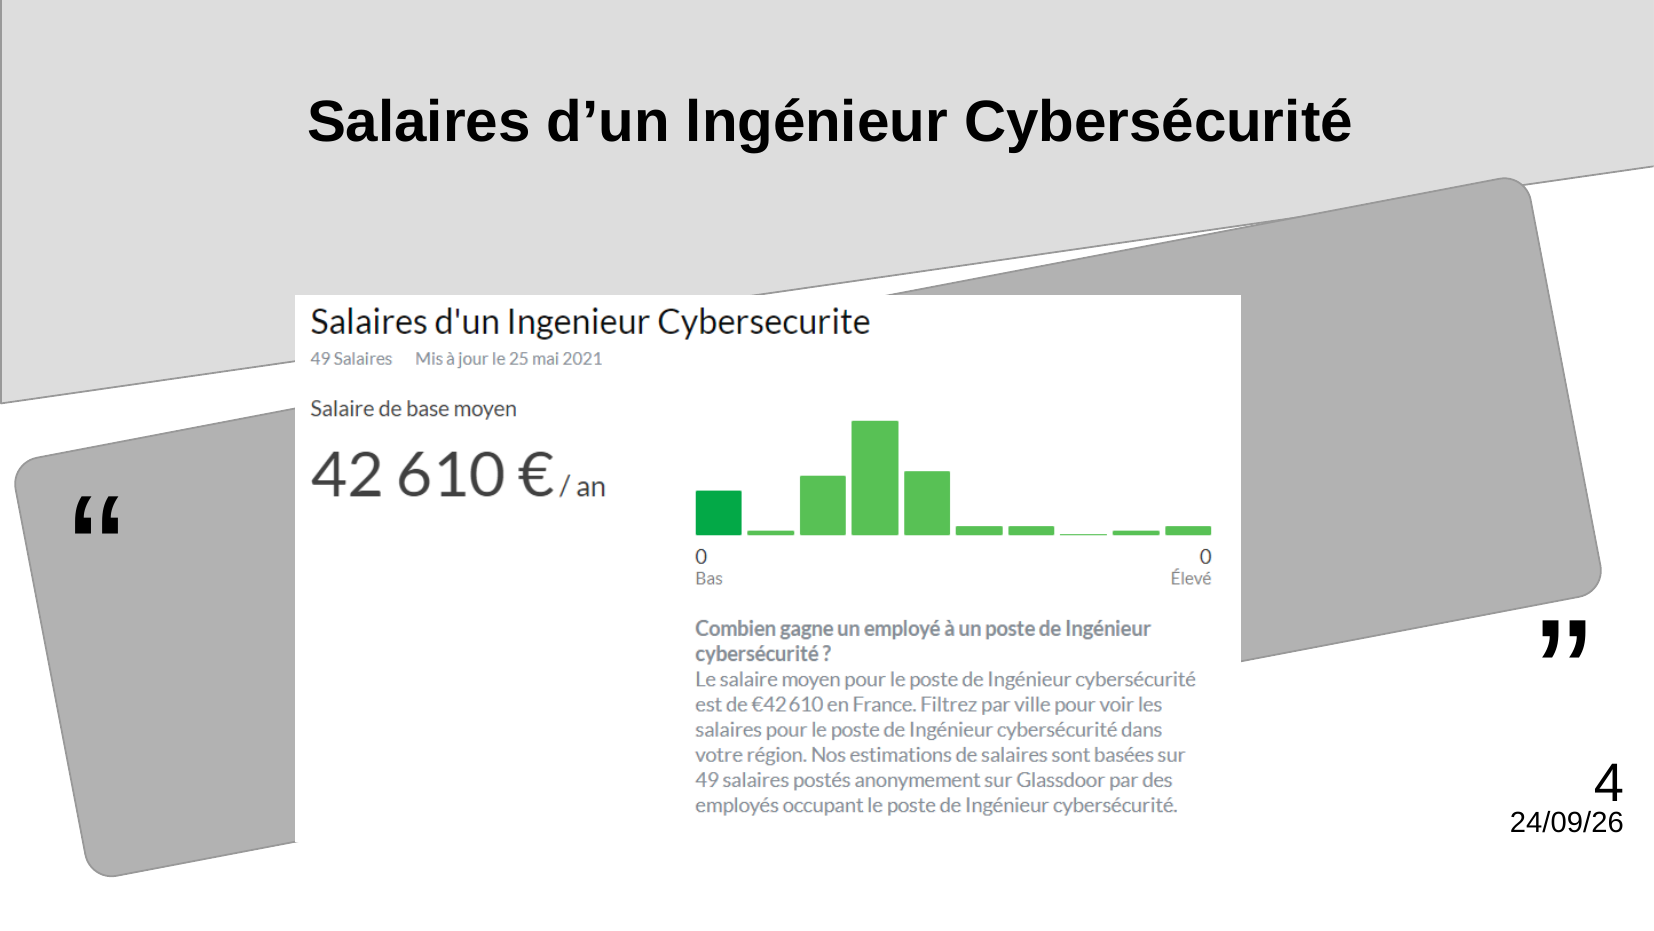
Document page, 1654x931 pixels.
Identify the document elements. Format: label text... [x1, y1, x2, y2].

list Salaires d’un lngénieur Cybersécurité [236, 88, 1418, 266]
picture [295, 295, 1241, 843]
